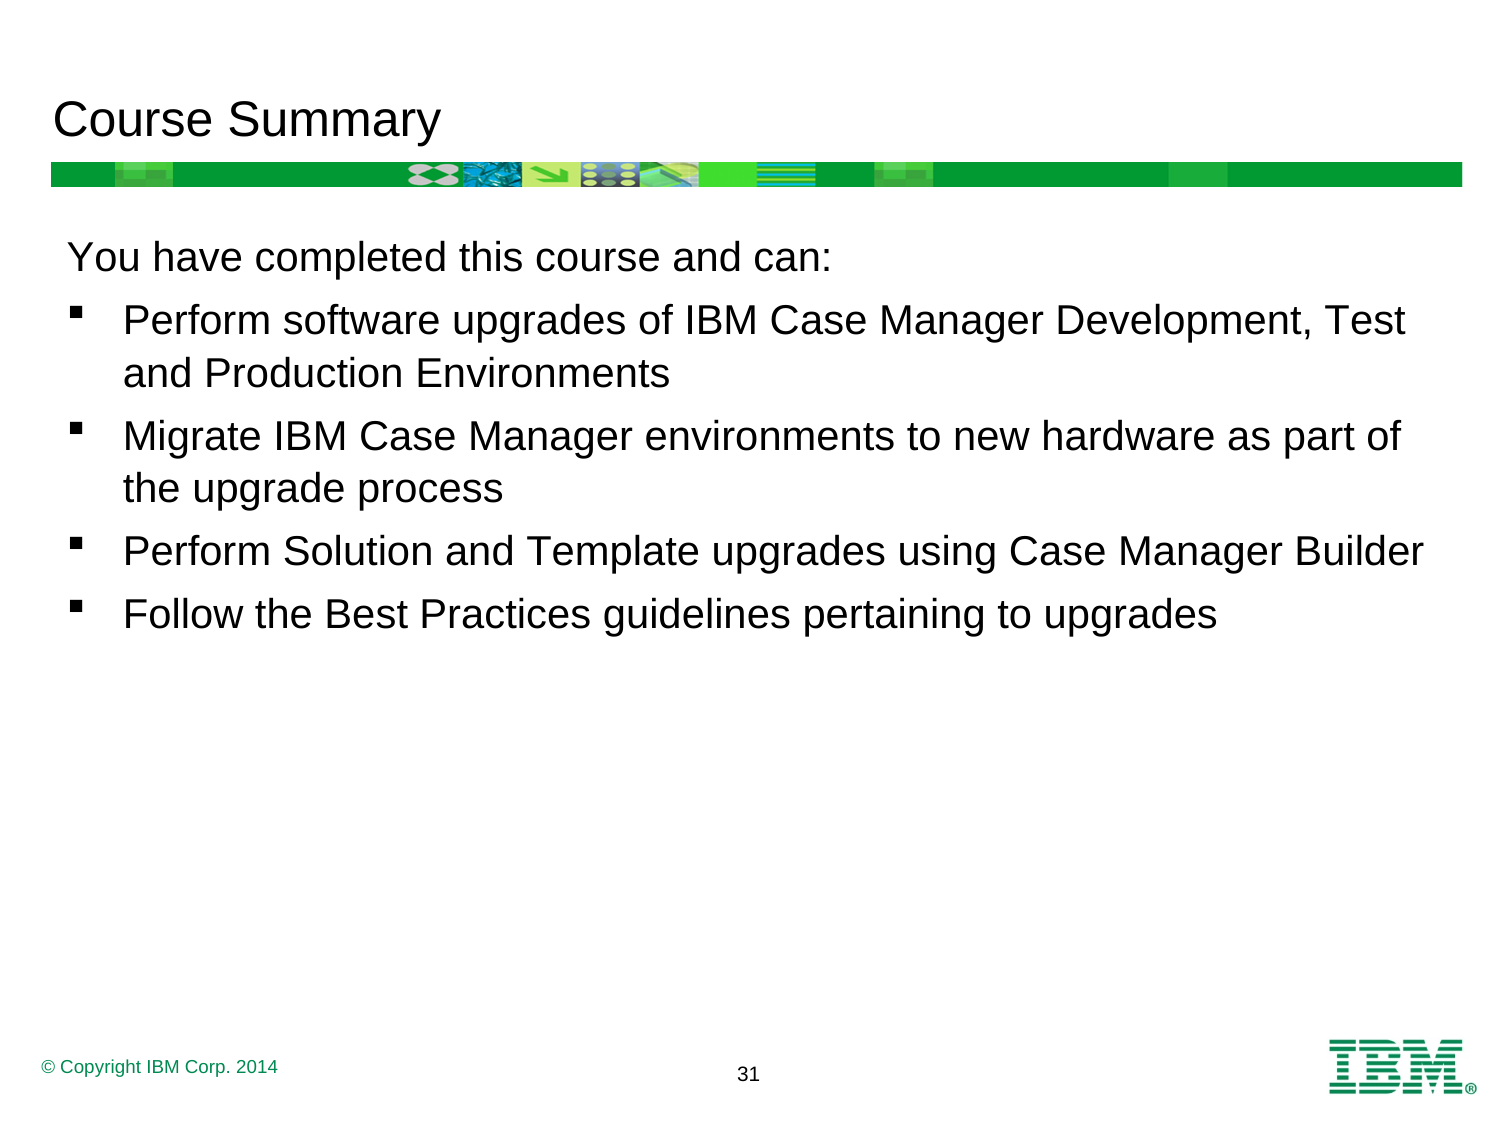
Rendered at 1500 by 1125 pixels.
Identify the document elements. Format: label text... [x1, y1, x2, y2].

picture [50, 161, 1463, 189]
title Course Summary [37, 45, 1388, 188]
list You have completed this course and can: Perform software upgrades of IBM Case Manager Development, Test and Production Environments Migrate IBM Case Manager environments to new hardware as part of the upgrade process Perform Solution and Template upgrades using Case Manager Builder Follow the Best Practices guidelines pertaining to upgrades [51, 220, 1450, 978]
picture [1327, 1037, 1479, 1096]
